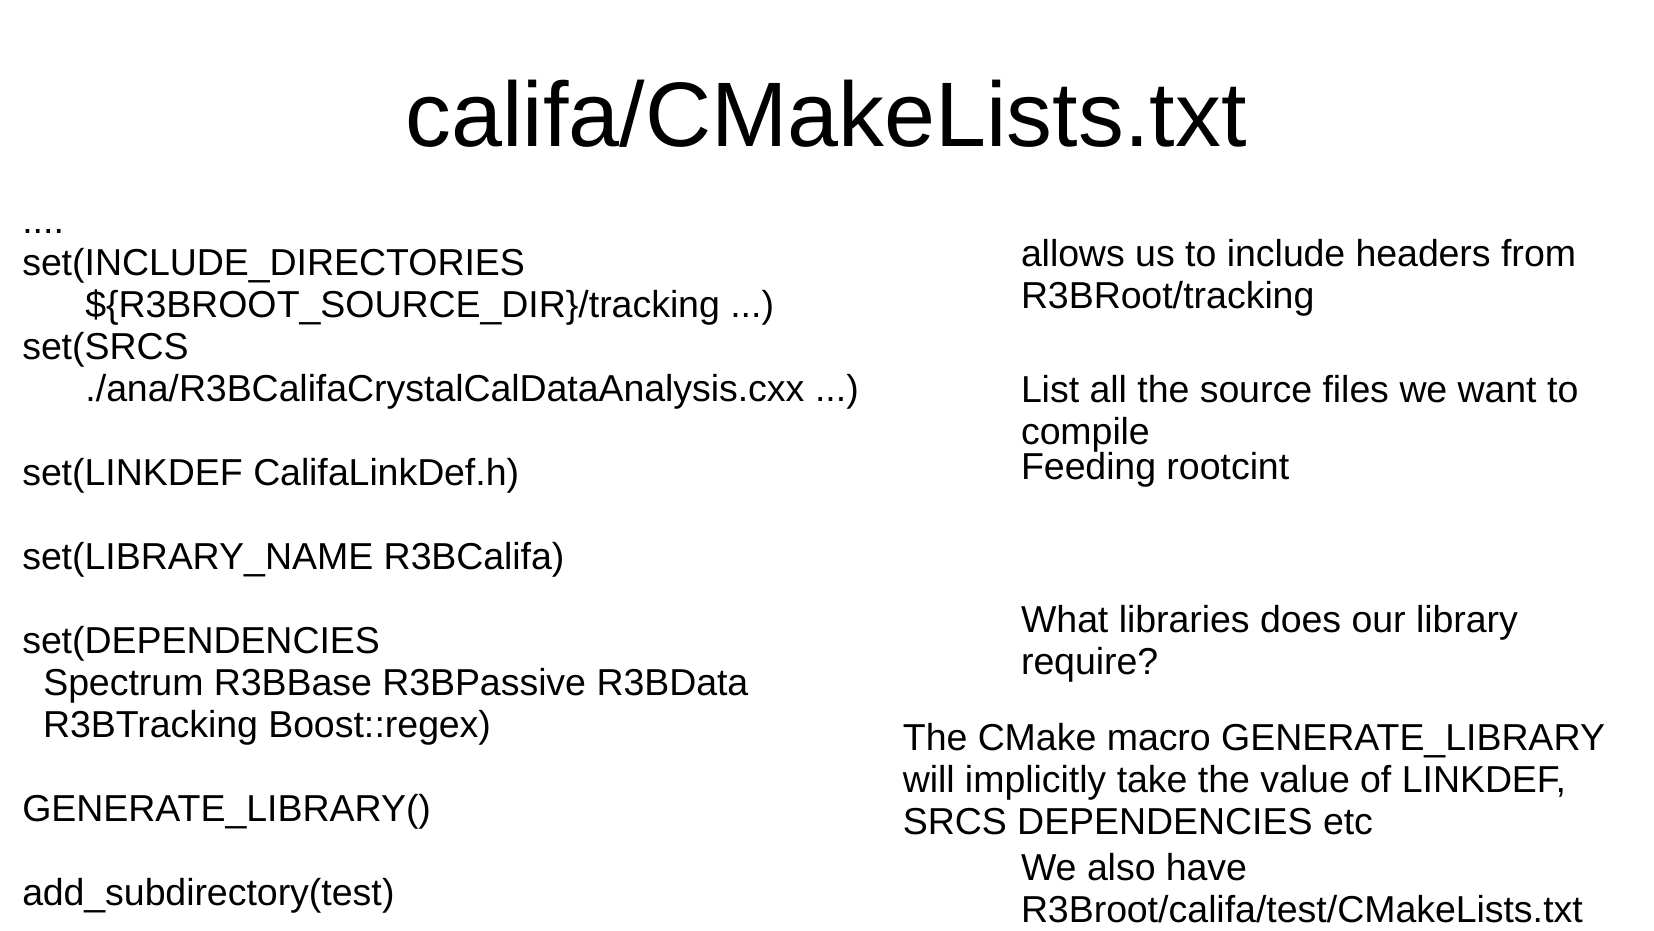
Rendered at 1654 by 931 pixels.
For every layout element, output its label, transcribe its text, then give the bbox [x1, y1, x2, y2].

title califa/CMakeLists.txt [82, 37, 1571, 193]
text_box The CMake macro GENERATE_LIBRARY will implicitly take the value of LINKDEF, SRCS DEPENDENCIES etc [888, 709, 1645, 931]
text_box Feeding rootcint [1006, 437, 1613, 537]
text_box What libraries does our library require? [1006, 591, 1613, 691]
text_box List all the source files we want to compile [1006, 360, 1613, 437]
text_box .... set(INCLUDE_DIRECTORIES ${R3BROOT_SOURCE_DIR}/tracking ...) set(SRCS ./ana/R3BCalifaCrystalCalDataAnalysis.cxx ...) set(LINKDEF CalifaLinkDef.h) set(LIBRARY_NAME R3BCalifa) set(DEPENDENCIES Spectrum R3BBase R3BPassive R3BData R3BTracking Boost::regex) GENERATE_LIBRARY() add_subdirectory(test) [7, 192, 938, 921]
text_box We also have R3Broot/califa/test/CMakeLists.txt [1006, 839, 1613, 931]
text_box allows us to include headers from R3BRoot/tracking [1006, 225, 1654, 324]
